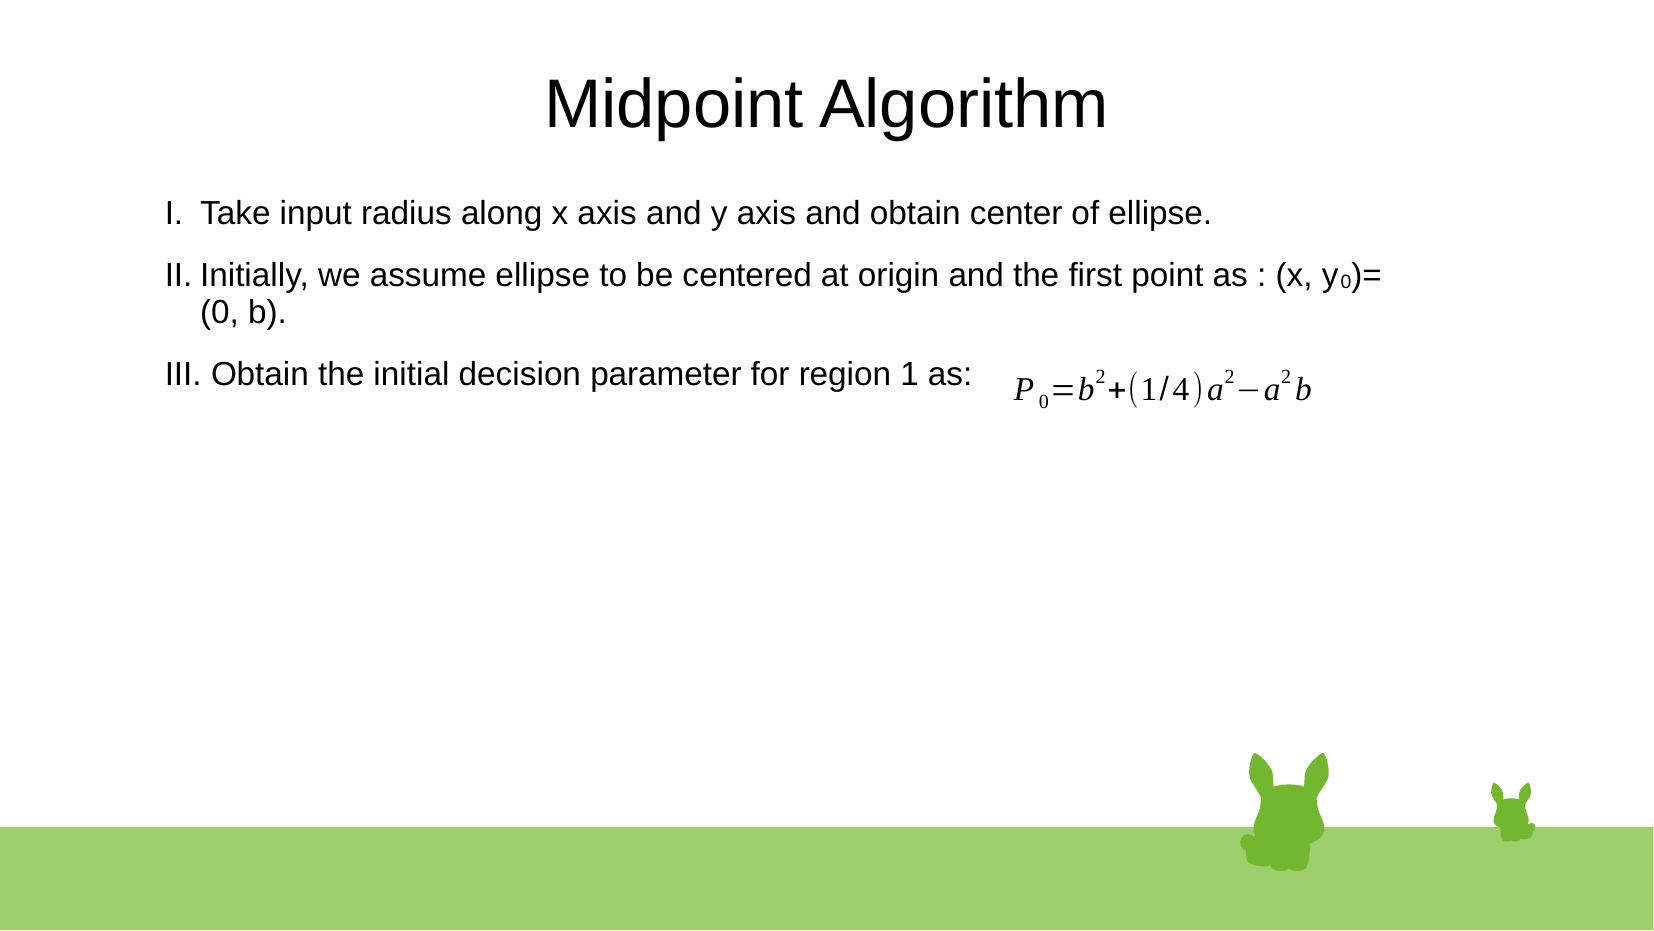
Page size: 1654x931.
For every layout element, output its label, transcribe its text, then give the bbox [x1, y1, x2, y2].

title Midpoint Algorithm [88, 29, 1565, 178]
chart [1012, 366, 1313, 413]
text_box Take input radius along x axis and y axis and obtain center of ellipse. Initially, we assume ellipse to be centered at origin and the first point as : (x, y0)= (0, b). Obtain the initial decision parameter for region 1 as: [150, 187, 1426, 751]
